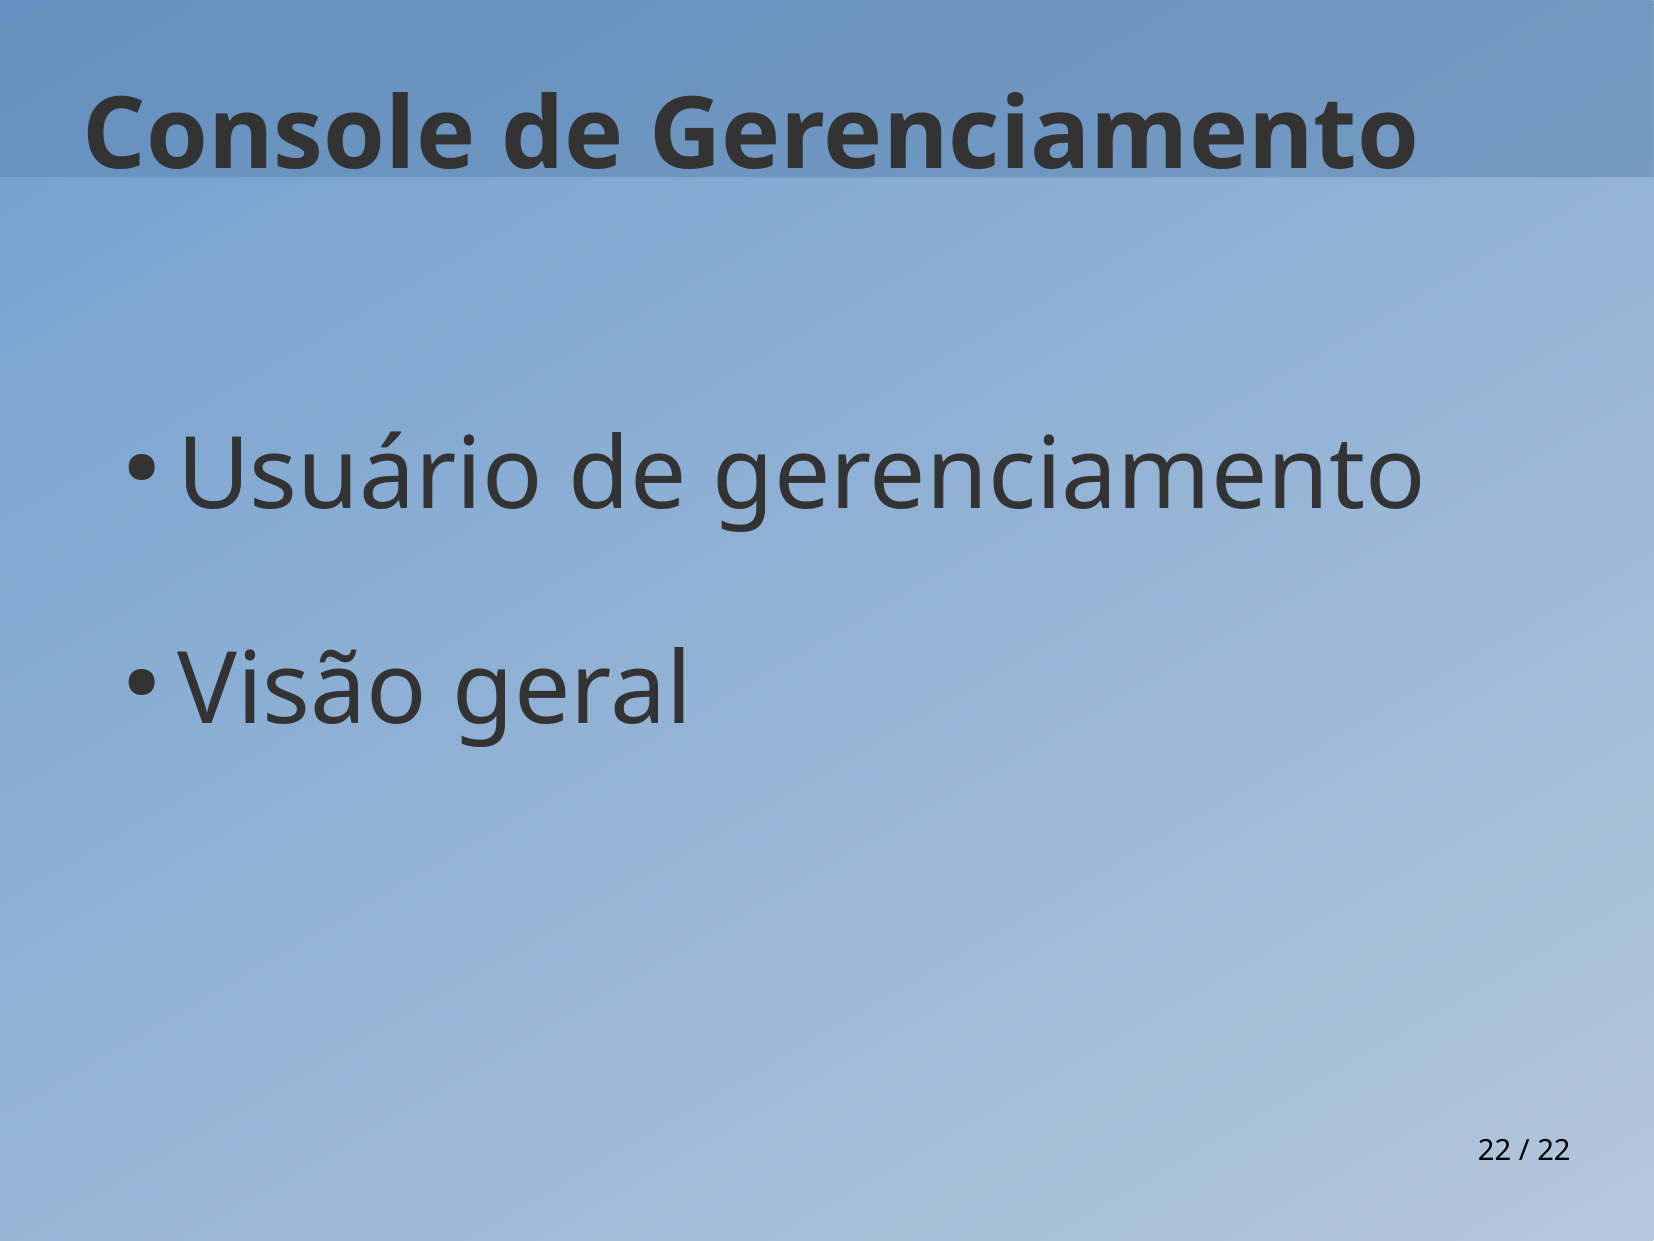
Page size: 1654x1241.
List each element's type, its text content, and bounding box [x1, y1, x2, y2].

list Usuário de gerenciamento Visão geral [106, 401, 1512, 863]
title Console de Gerenciamento [82, 11, 1607, 249]
